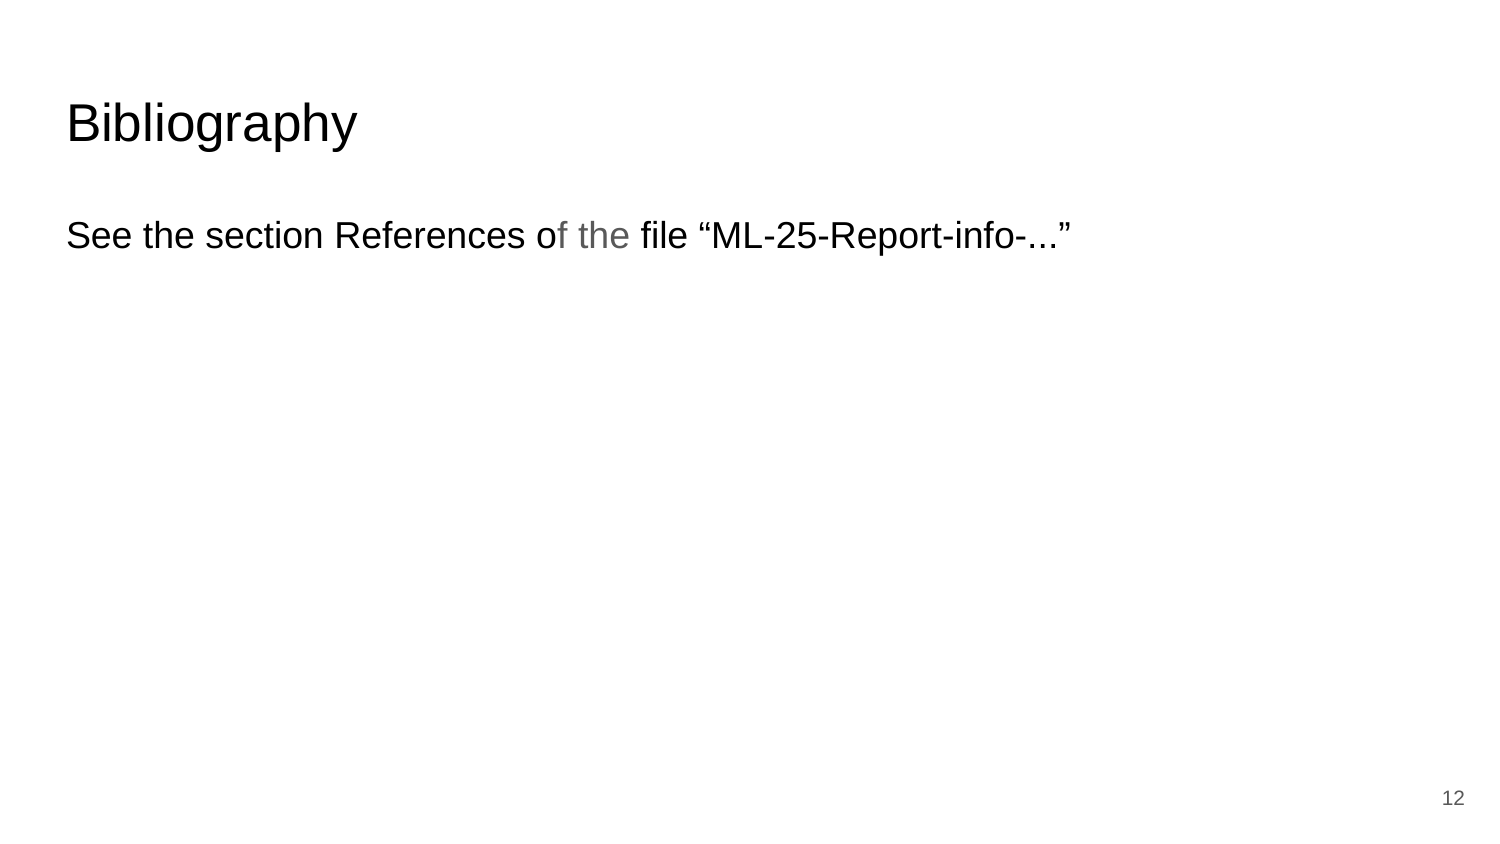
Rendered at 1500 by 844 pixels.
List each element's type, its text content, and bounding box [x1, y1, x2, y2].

slide_number <number> [1389, 764, 1480, 830]
title Bibliography [51, 72, 1449, 167]
list See the section References of the file “ML-25-Report-info-...” [51, 189, 1449, 750]
